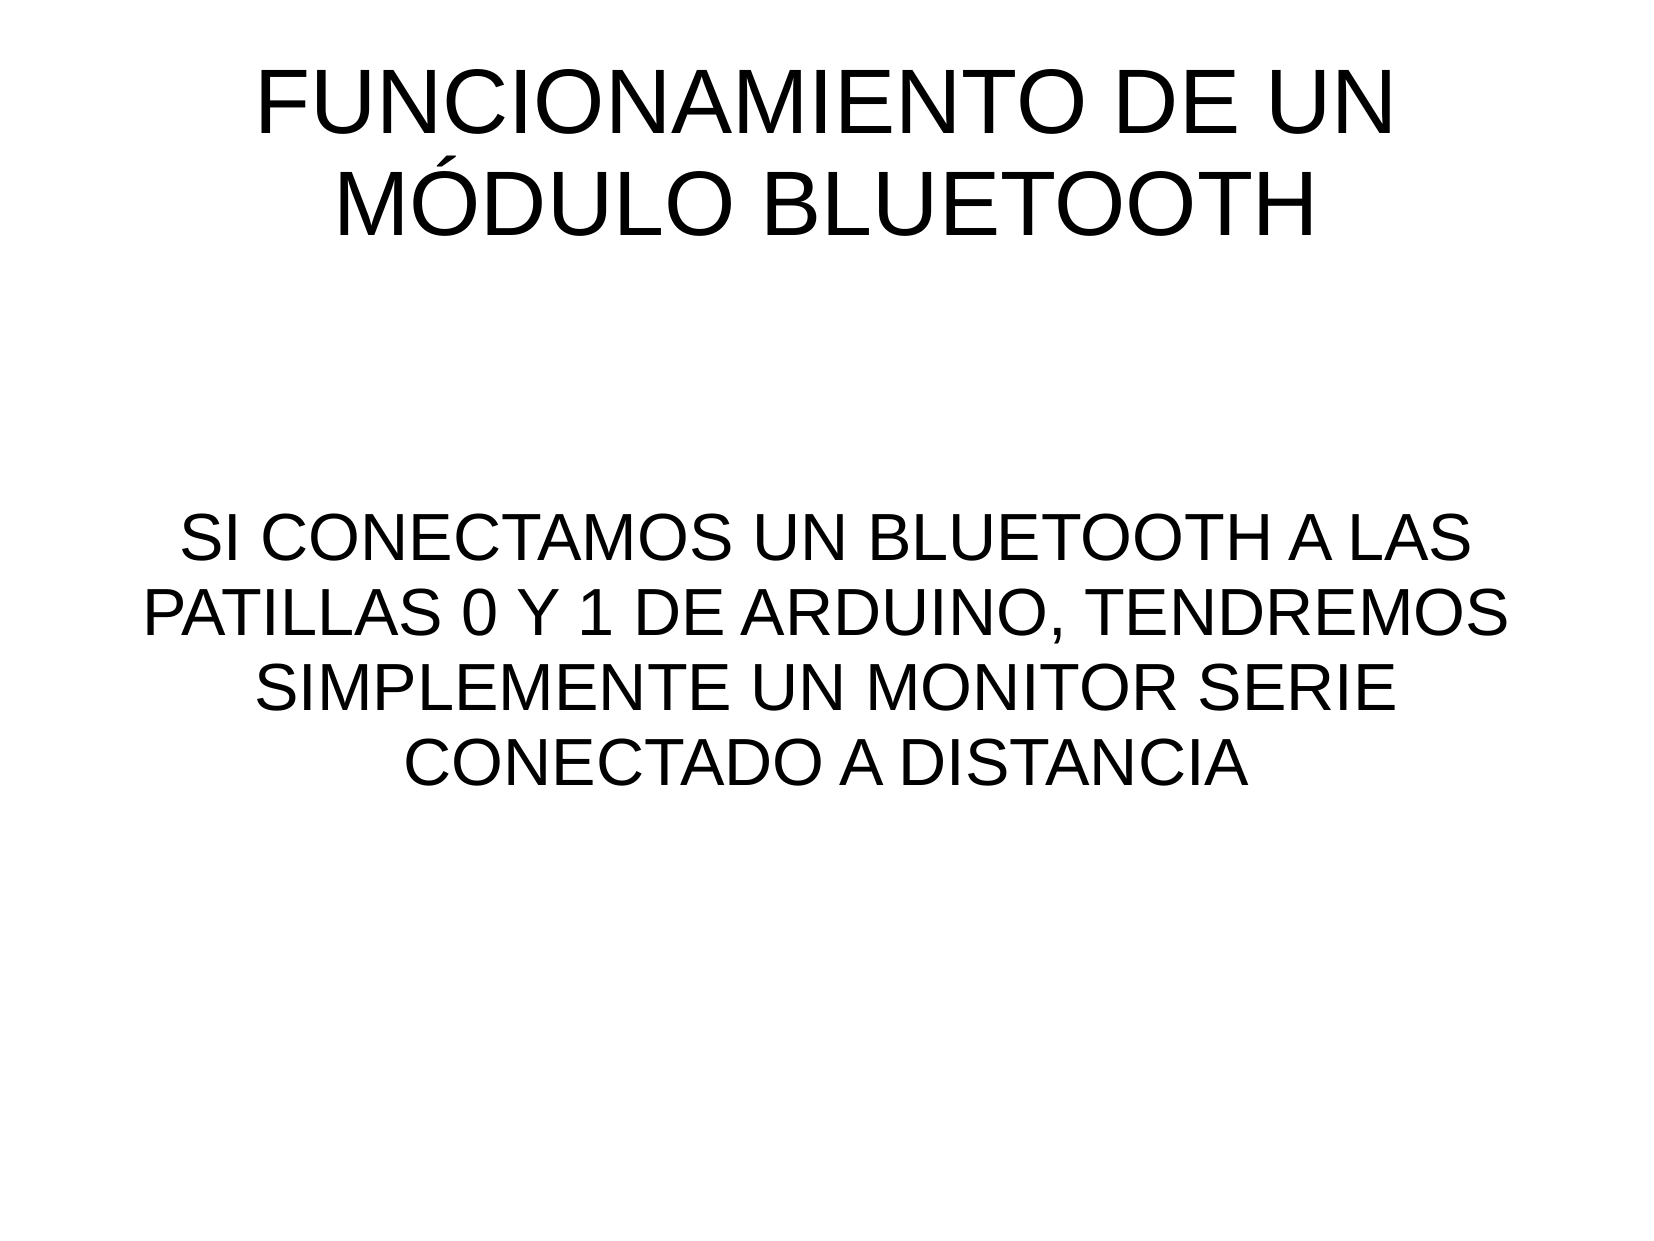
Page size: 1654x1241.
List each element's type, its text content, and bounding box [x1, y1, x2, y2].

title FUNCIONAMIENTO DE UN MÓDULO BLUETOOTH [82, 49, 1571, 257]
subtitle SI CONECTAMOS UN BLUETOOTH A LAS PATILLAS 0 Y 1 DE ARDUINO, TENDREMOS SIMPLEMENTE UN MONITOR SERIE CONECTADO A DISTANCIA [82, 290, 1571, 1010]
